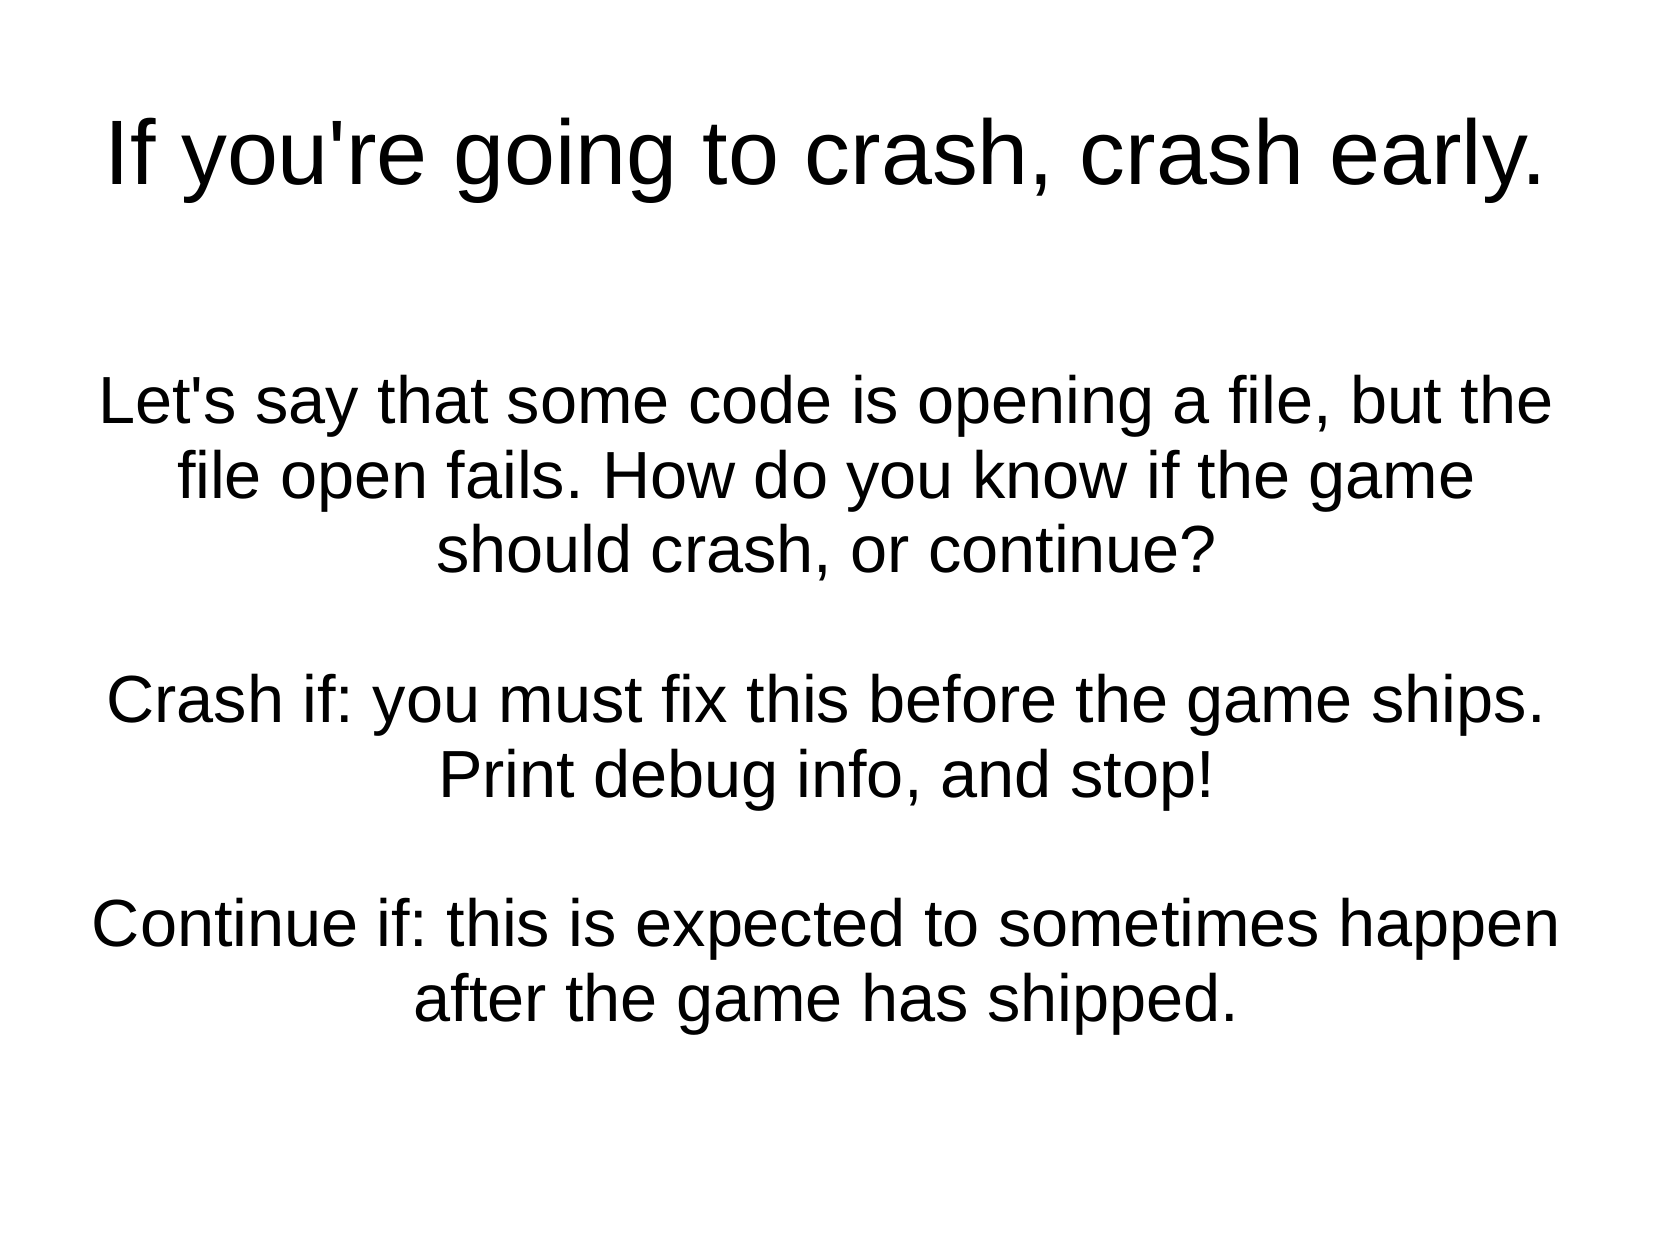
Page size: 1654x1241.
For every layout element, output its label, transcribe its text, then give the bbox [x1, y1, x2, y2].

subtitle Let's say that some code is opening a file, but the file open fails. How do you know if the game should crash, or continue? Crash if: you must fix this before the game ships. Print debug info, and stop! Continue if: this is expected to sometimes happen after the game has shipped. [82, 297, 1571, 1102]
title If you're going to crash, crash early. [82, 56, 1571, 250]
